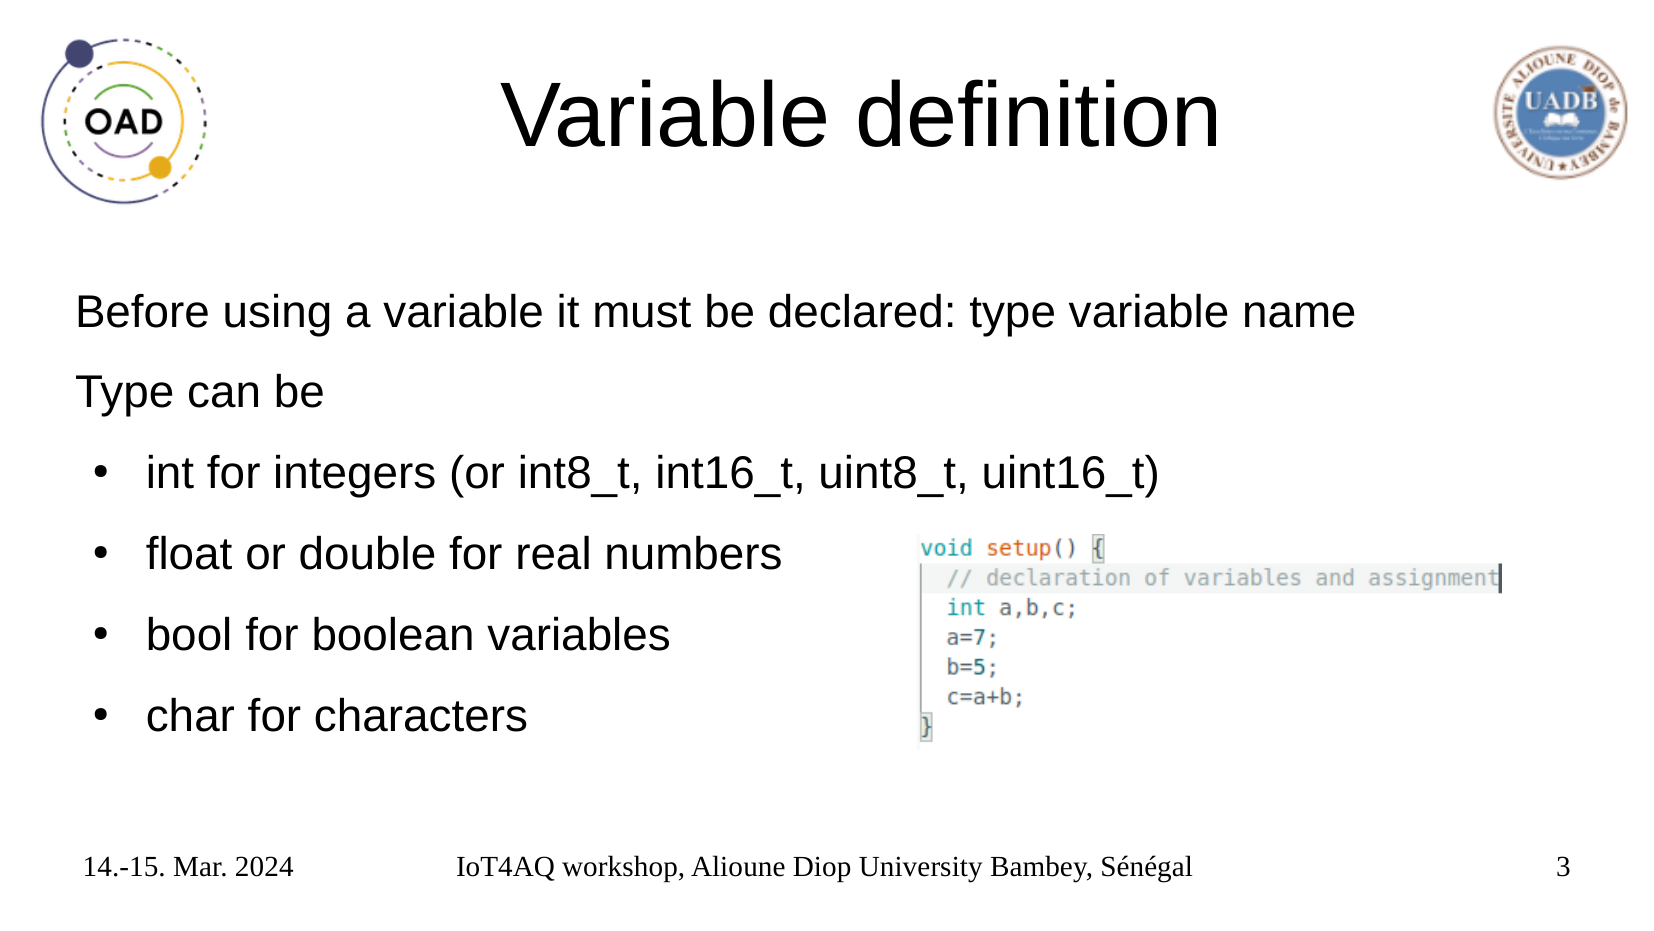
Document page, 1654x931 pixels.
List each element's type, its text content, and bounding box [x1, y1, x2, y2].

title Variable definition [278, 37, 1446, 193]
picture [1482, 37, 1641, 188]
list Before using a variable it must be declared: type variable name Type can be int for integers (or int8_t, int16_t, uint8_t, uint16_t) float or double for real numbers bool for boolean variables char for characters [75, 285, 1564, 826]
picture [0, 24, 242, 225]
picture [900, 534, 1502, 751]
